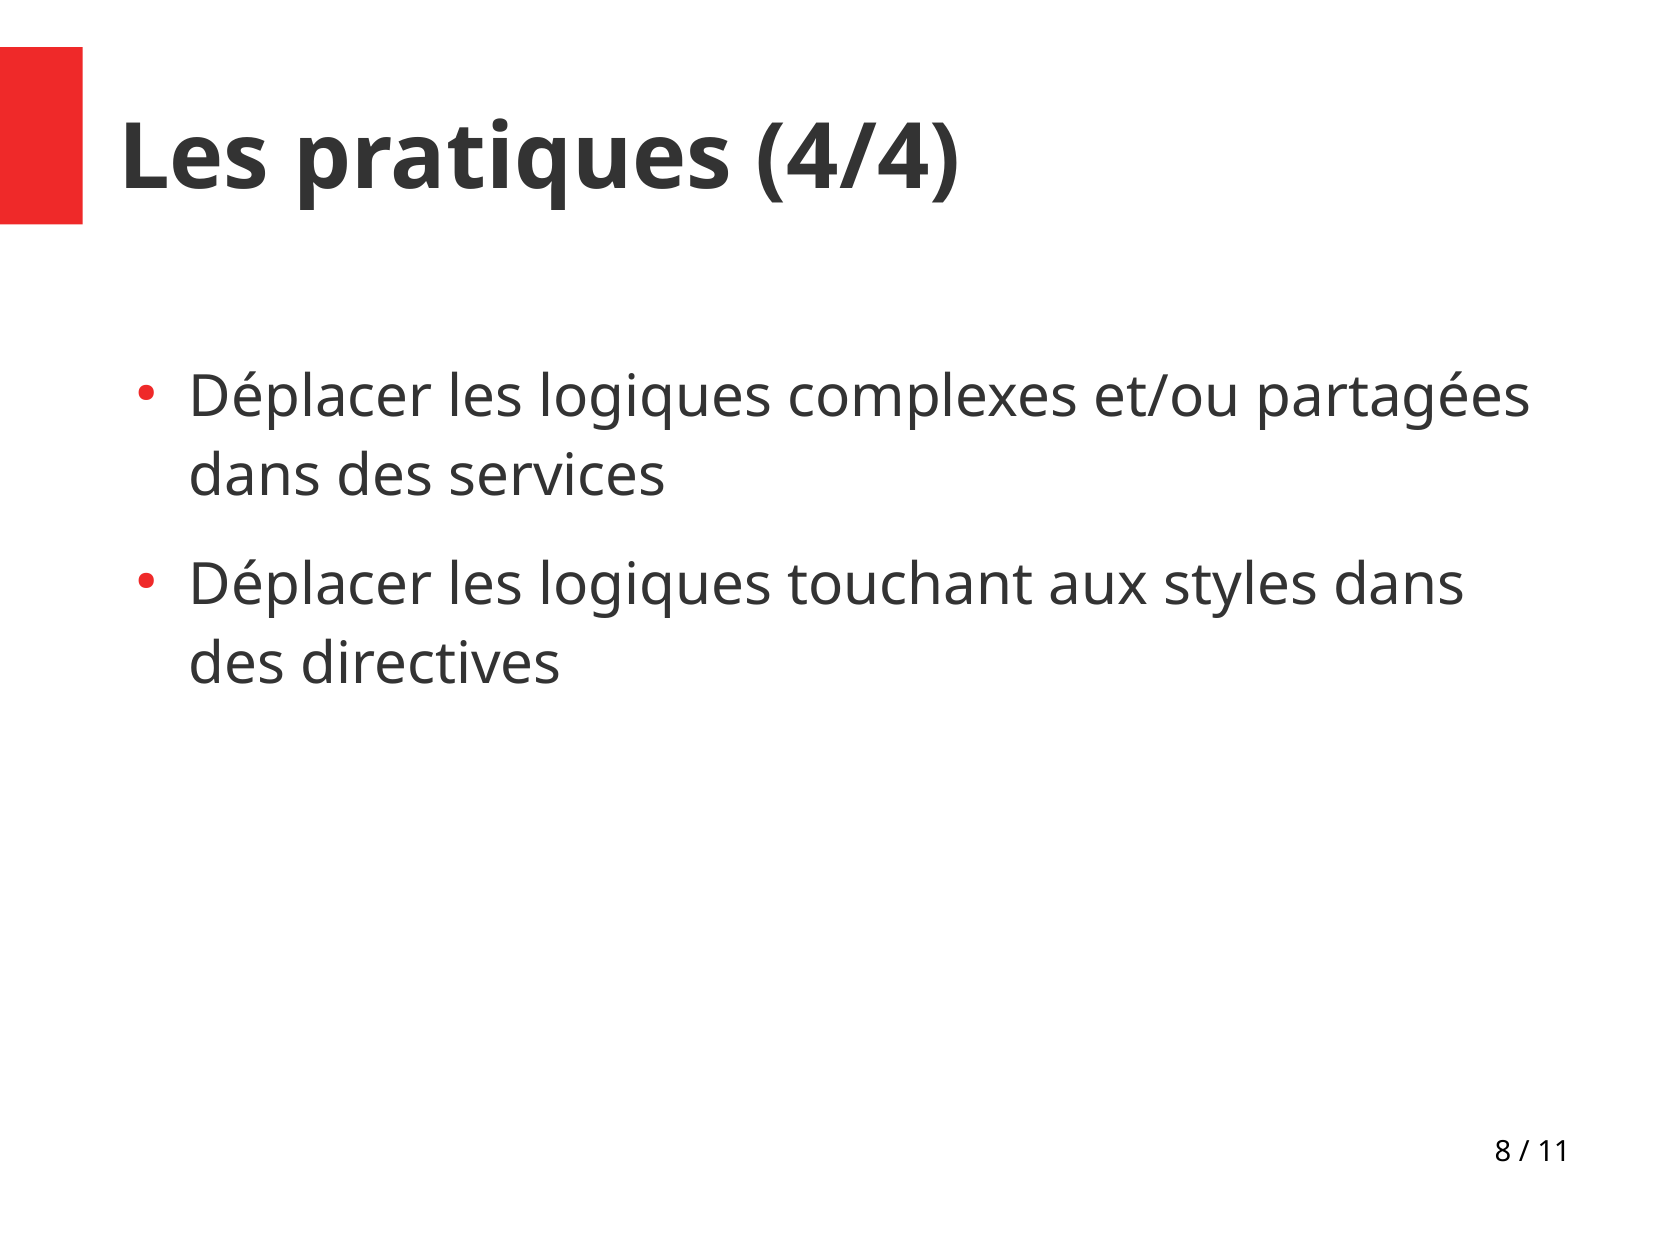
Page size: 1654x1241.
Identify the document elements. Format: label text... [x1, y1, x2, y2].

title Les pratiques (4/4) [118, 49, 1571, 257]
list Déplacer les logiques complexes et/ou partagées dans des services Déplacer les logiques touchant aux styles dans des directives [118, 354, 1536, 1074]
